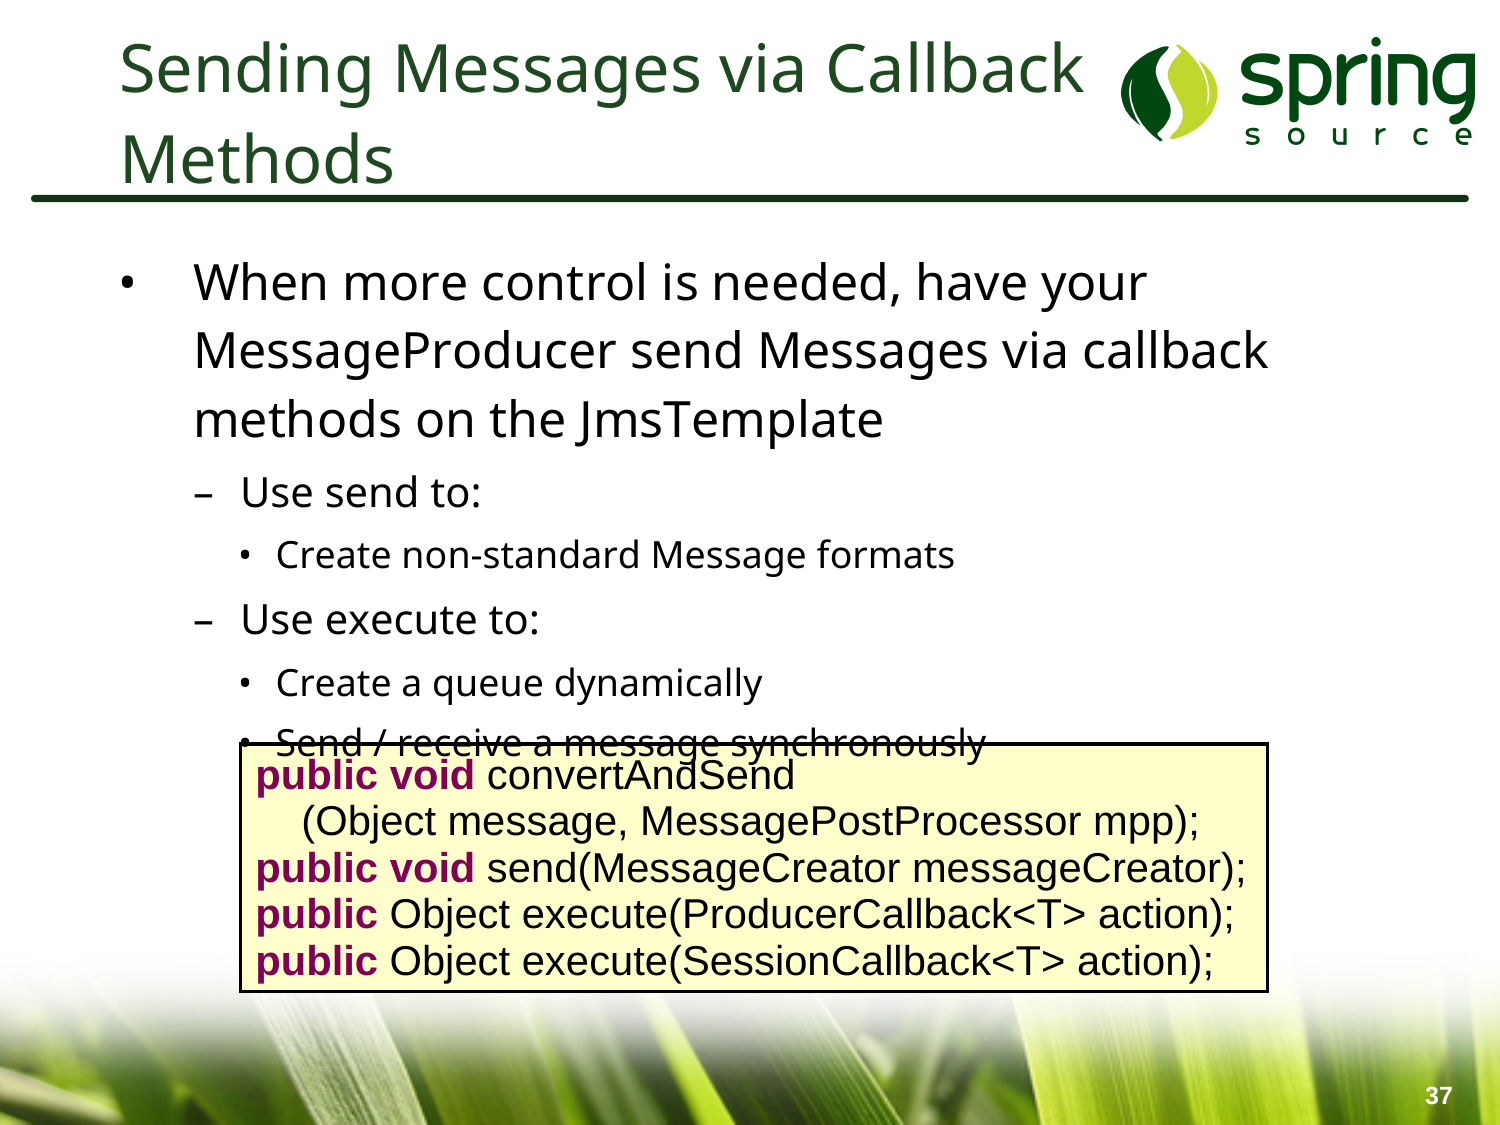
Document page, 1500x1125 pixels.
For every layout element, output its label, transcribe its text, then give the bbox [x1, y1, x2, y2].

picture [0, 944, 1500, 1125]
list When more control is needed, have your MessageProducer send Messages via callback methods on the JmsTemplate Use send to: Create non-standard Message formats Use execute to: Create a queue dynamically Send / receive a message synchronously [103, 239, 1394, 724]
picture [1137, 37, 1475, 145]
title Sending Messages via Callback Methods [104, 14, 1137, 192]
text_box public void convertAndSend (Object message, MessagePostProcessor mpp); public void send(MessageCreator messageCreator); public Object execute(ProducerCallback<T> action); public Object execute(SessionCallback<T> action); [240, 743, 1268, 992]
